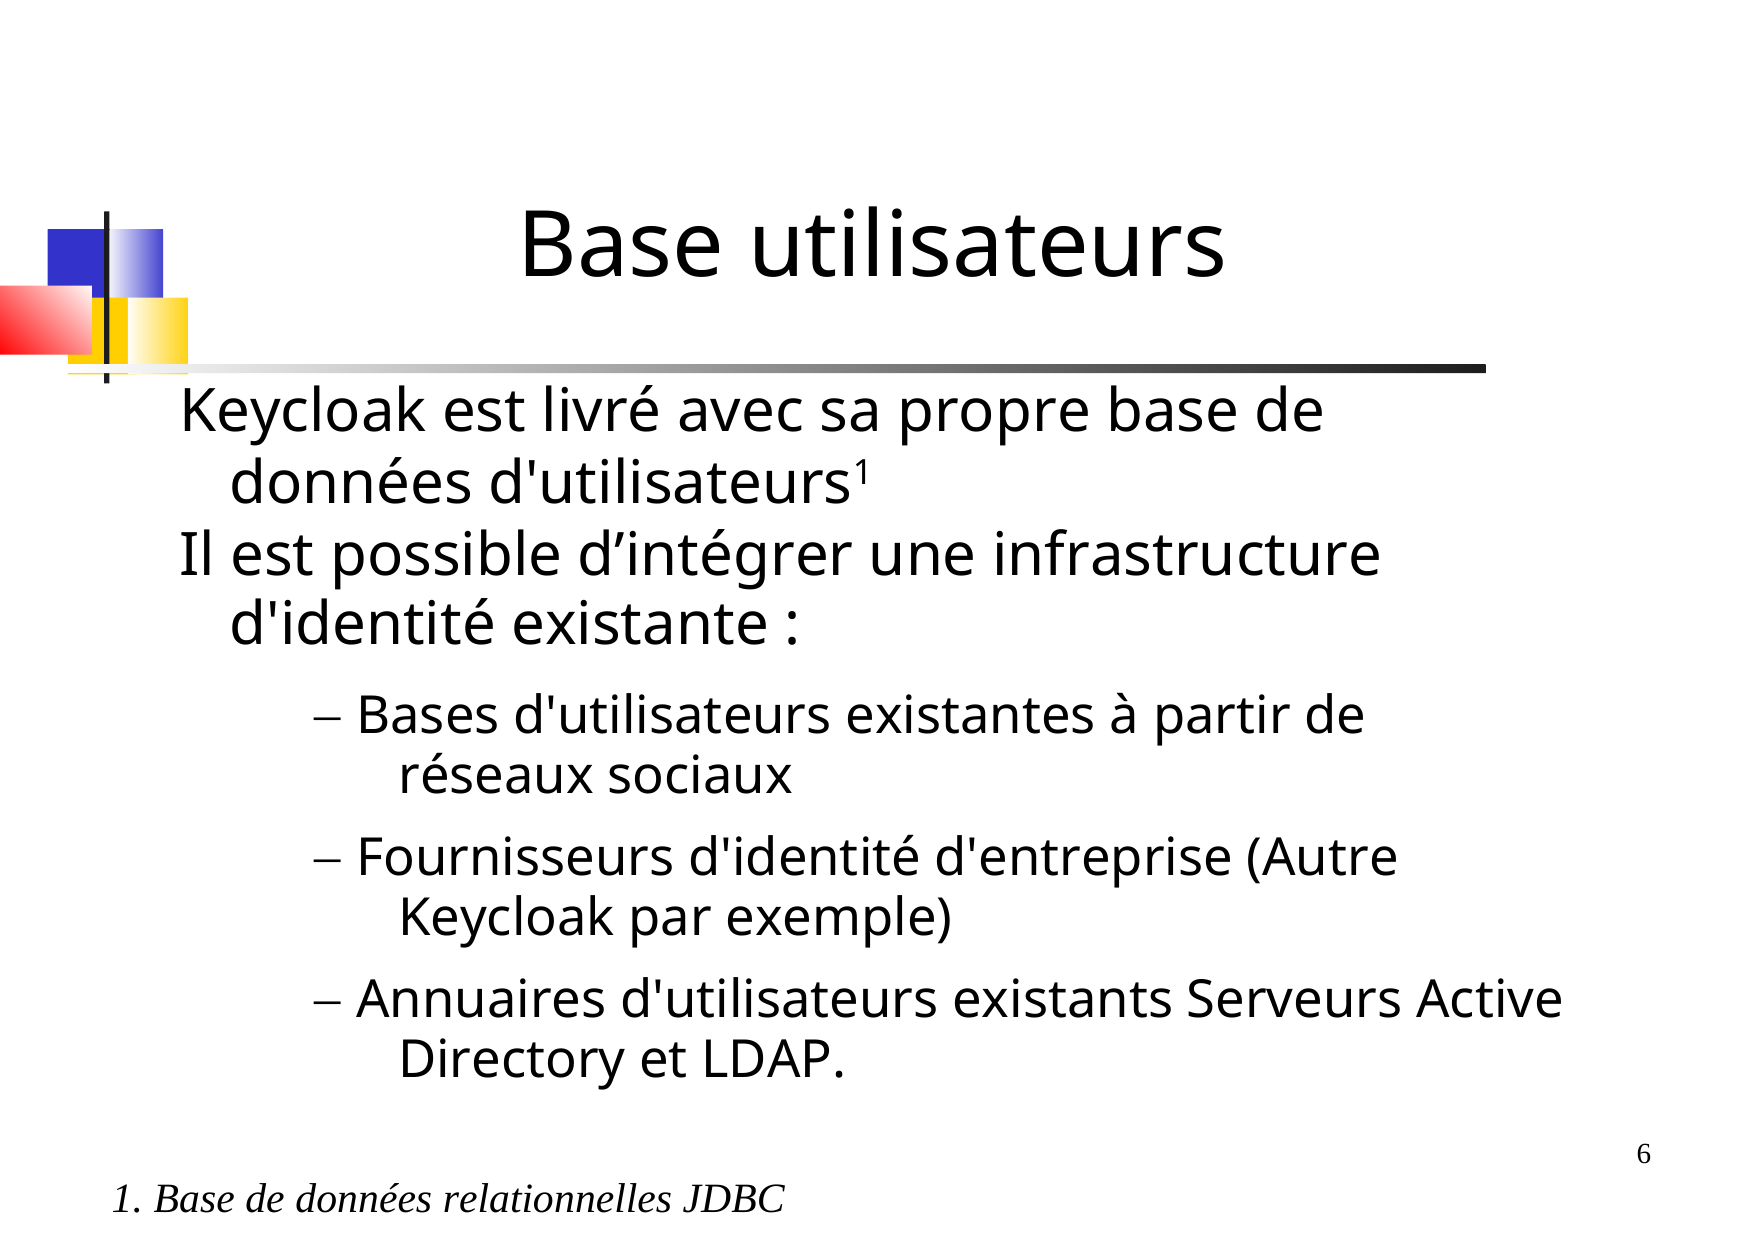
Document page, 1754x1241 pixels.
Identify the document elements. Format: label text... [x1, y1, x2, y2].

title Base utilisateurs [179, 139, 1567, 351]
list Keycloak est livré avec sa propre base de données d'utilisateurs1 Il est possible d’intégrer une infrastructure d'identité existante : Bases d'utilisateurs existantes à partir de réseaux sociaux Fournisseurs d'identité d'entreprise (Autre Keycloak par exemple) Annuaires d'utilisateurs existants Serveurs Active Directory et LDAP. [179, 371, 1567, 1091]
text_box 1. Base de données relationnelles JDBC [96, 1167, 888, 1241]
